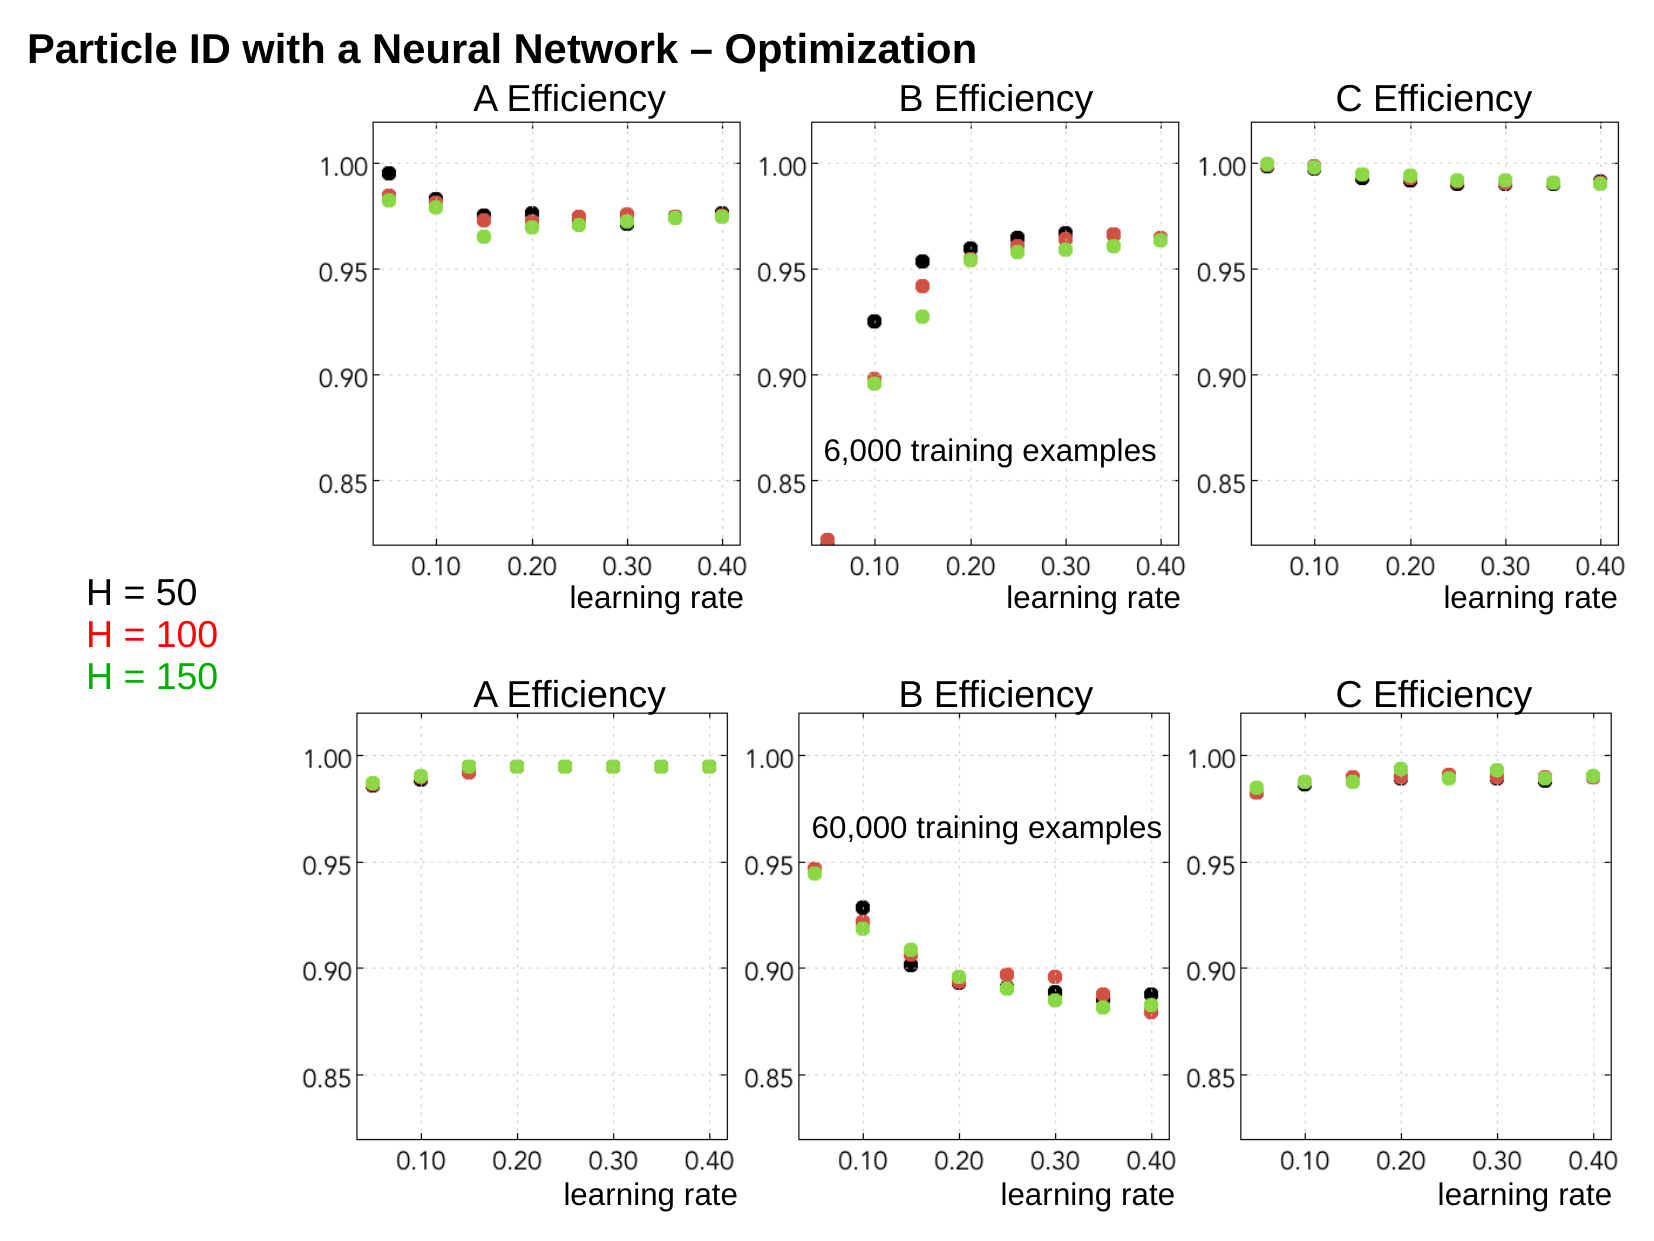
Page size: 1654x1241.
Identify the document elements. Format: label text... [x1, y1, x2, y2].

text_box 6,000 training examples [808, 425, 1319, 475]
text_box learning rate [548, 1169, 857, 1220]
picture [299, 708, 1626, 1179]
text_box H = 50 H = 100 H = 150 [71, 564, 297, 730]
text_box learning rate [991, 573, 1300, 623]
text_box learning rate [1422, 1169, 1654, 1220]
text_box B Efficiency [883, 70, 1139, 127]
text_box learning rate [1428, 573, 1654, 623]
text_box learning rate [985, 1169, 1294, 1220]
text_box A Efficiency [458, 70, 714, 127]
text_box C Efficiency [1320, 666, 1576, 724]
text_box Particle ID with a Neural Network – Optimization [12, 18, 1516, 80]
text_box C Efficiency [1320, 70, 1576, 127]
text_box 60,000 training examples [796, 803, 1307, 853]
text_box learning rate [554, 573, 863, 623]
text_box B Efficiency [883, 666, 1139, 724]
picture [314, 117, 1632, 587]
text_box A Efficiency [458, 666, 714, 724]
